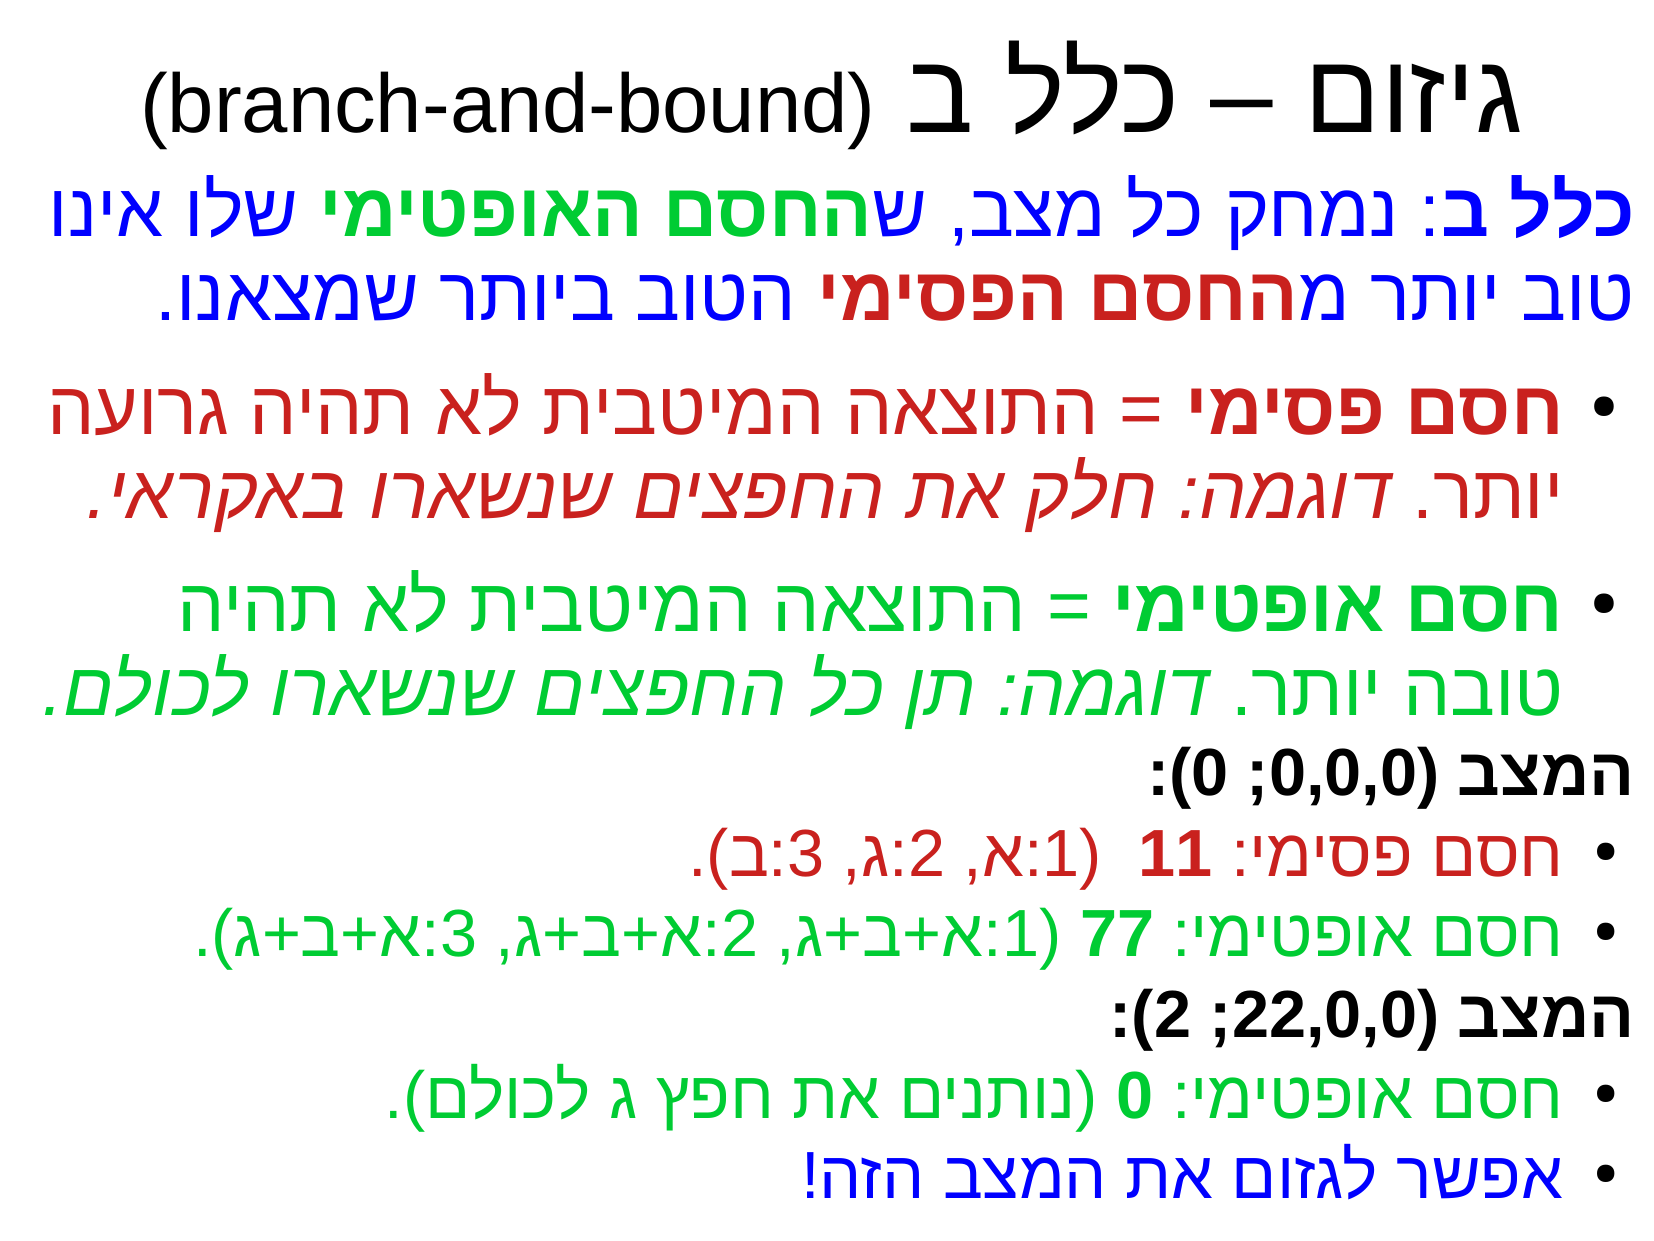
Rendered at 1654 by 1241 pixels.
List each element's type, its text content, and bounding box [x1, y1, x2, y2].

title גיזום – כלל ב (branch-and-bound) [10, 18, 1654, 169]
list המצב (0,0,0; 0): חסם פסימי: 11 (1:א, 2:ג, 3:ב). חסם אופטימי: 77 (1:א+ב+ג, 2:א+ב+ג, 3:א+ב+ג). המצב (22,0,0; 2): חסם אופטימי: 0 (נותנים את חפץ ג לכולם). אפשר לגזום את המצב הזה! [0, 735, 1636, 1216]
list כלל ב: נמחק כל מצב, שהחסם האופטימי שלו אינו טוב יותר מהחסם הפסימי הטוב ביותר שמצאנו. חסם פסימי = התוצאה המיטבית לא תהיה גרועה יותר. דוגמה: חלק את החפצים שנשארו באקראי. חסם אופטימי = התוצאה המיטבית לא תהיה טובה יותר. דוגמה: תן כל החפצים שנשארו לכולם. [0, 168, 1636, 700]
